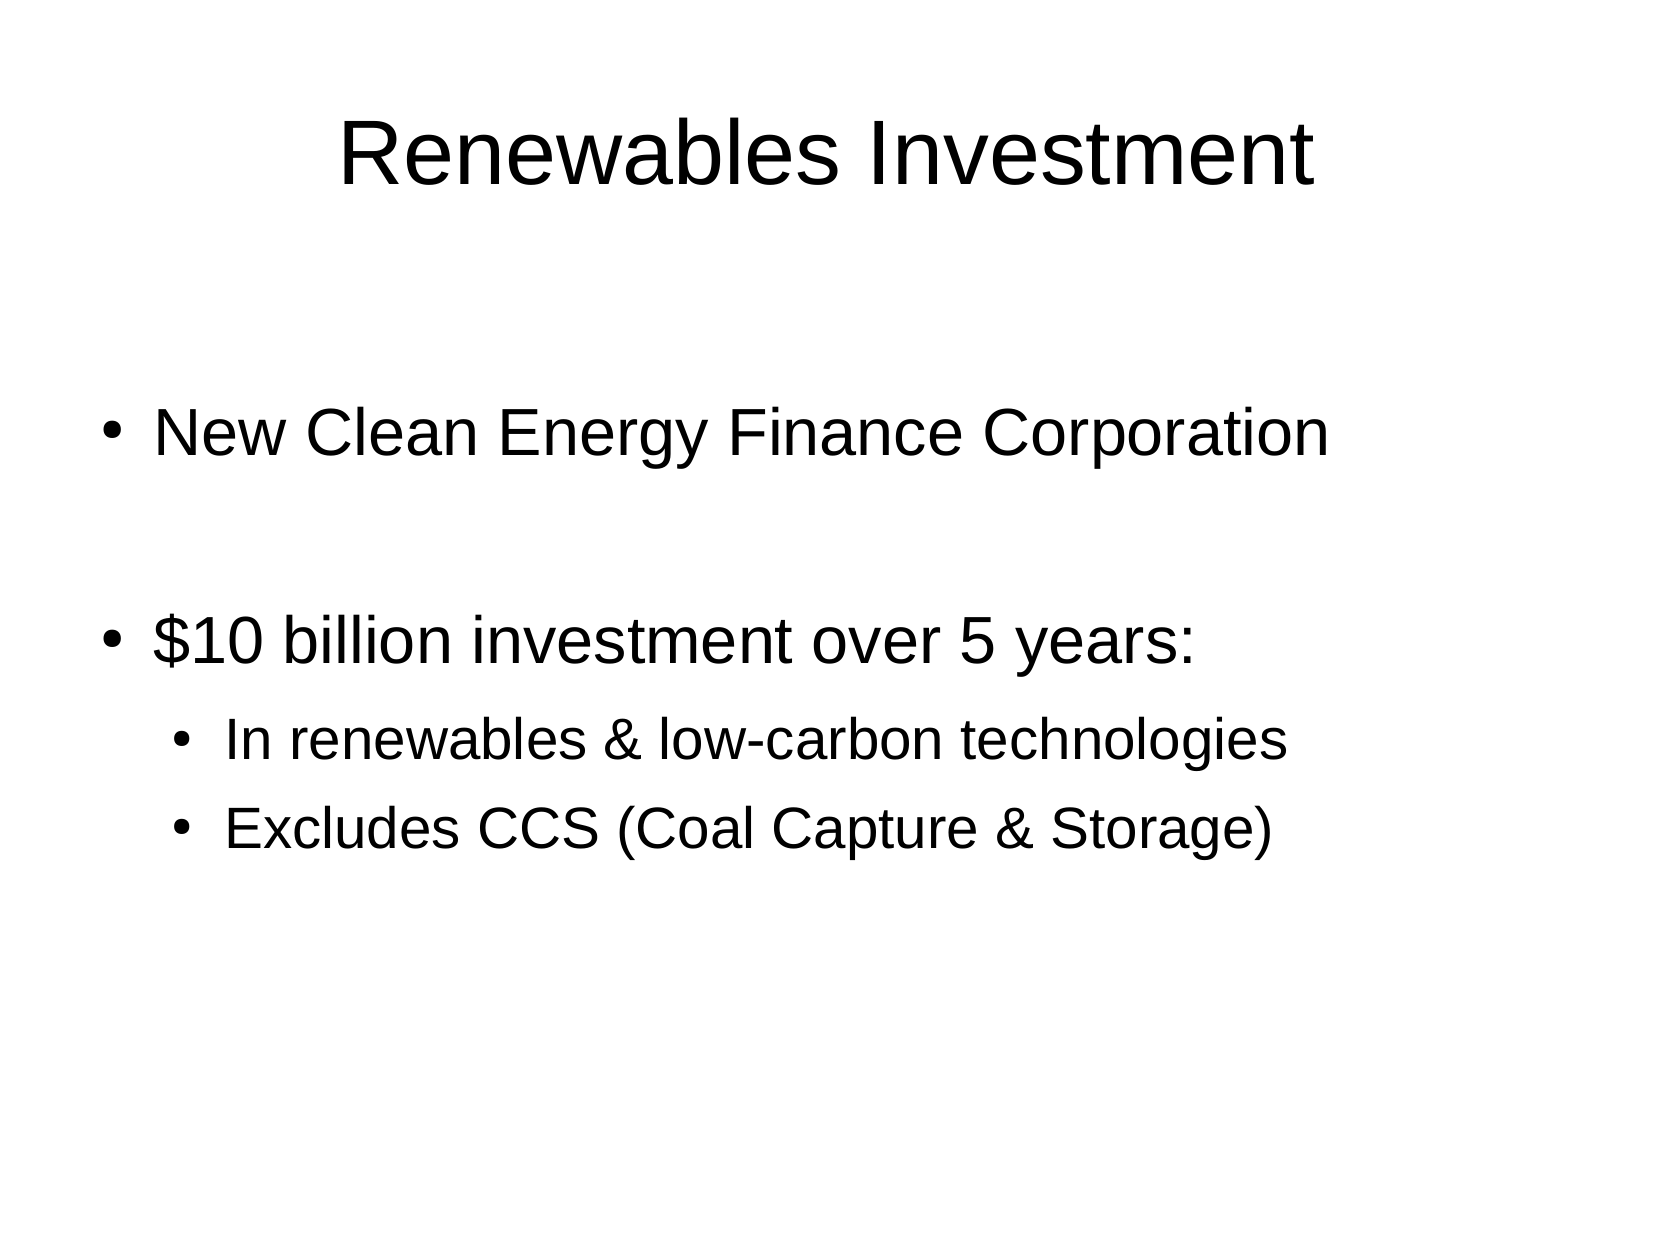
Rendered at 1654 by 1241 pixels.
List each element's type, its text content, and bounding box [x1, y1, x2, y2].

title Renewables Investment [82, 49, 1571, 257]
list New Clean Energy Finance Corporation $10 billion investment over 5 years: In renewables & low-carbon technologies Excludes CCS (Coal Capture & Storage) [82, 290, 1571, 1109]
